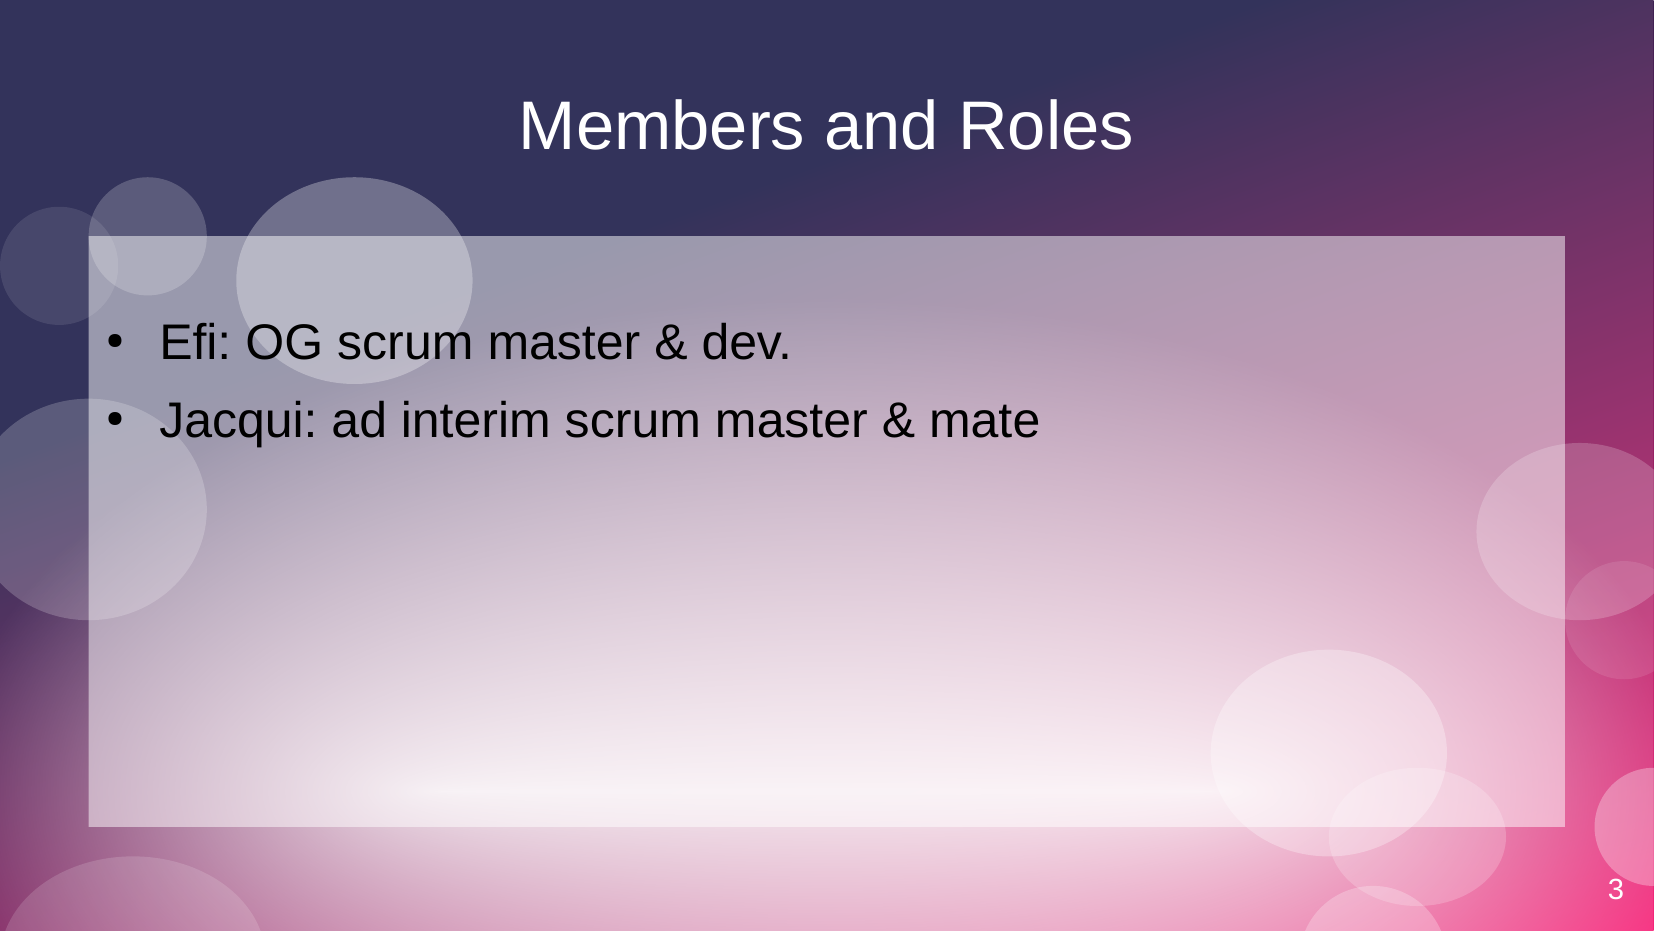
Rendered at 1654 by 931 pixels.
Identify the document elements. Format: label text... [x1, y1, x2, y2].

list Efi: OG scrum master & dev. Jacqui: ad interim scrum master & mate [88, 236, 1565, 827]
title Members and Roles [88, 44, 1565, 207]
